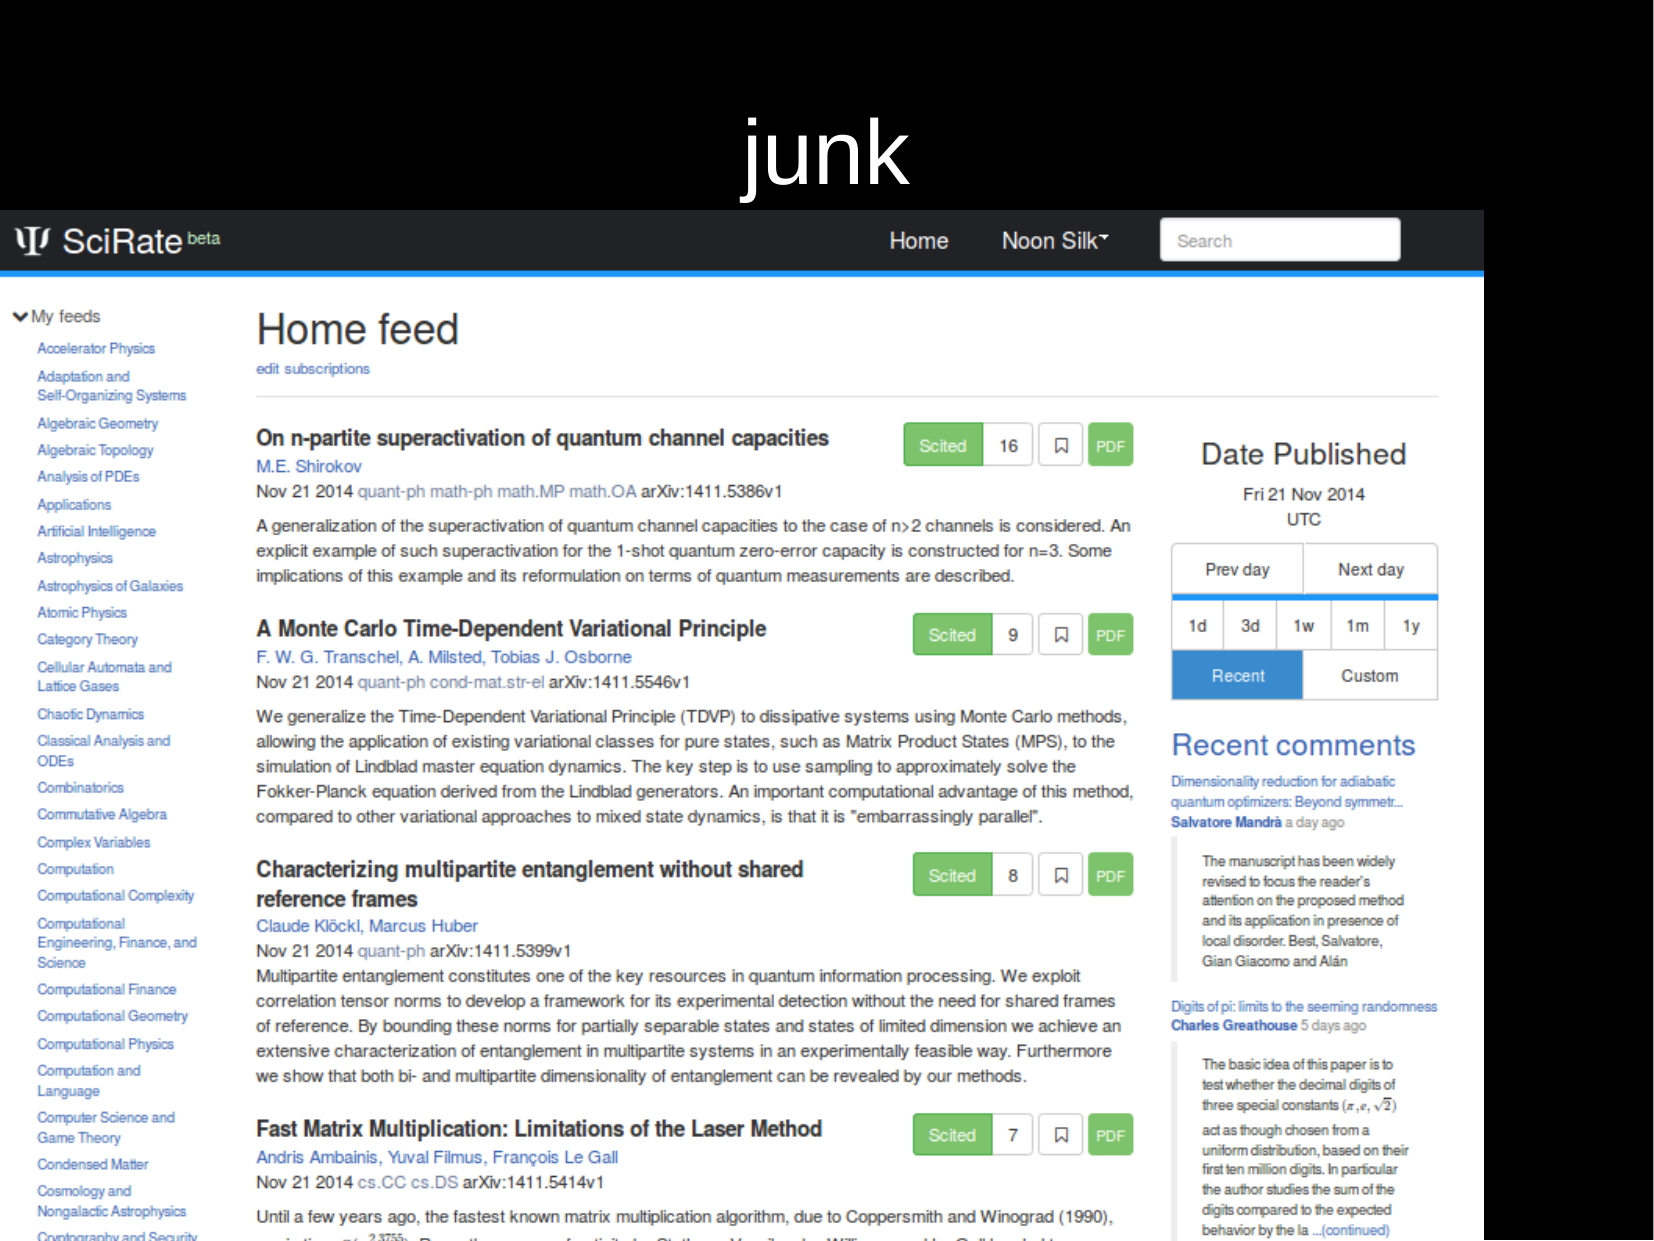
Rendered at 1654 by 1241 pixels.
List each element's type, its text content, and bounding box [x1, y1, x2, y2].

title junk [82, 49, 1571, 257]
picture [0, 210, 1484, 1241]
